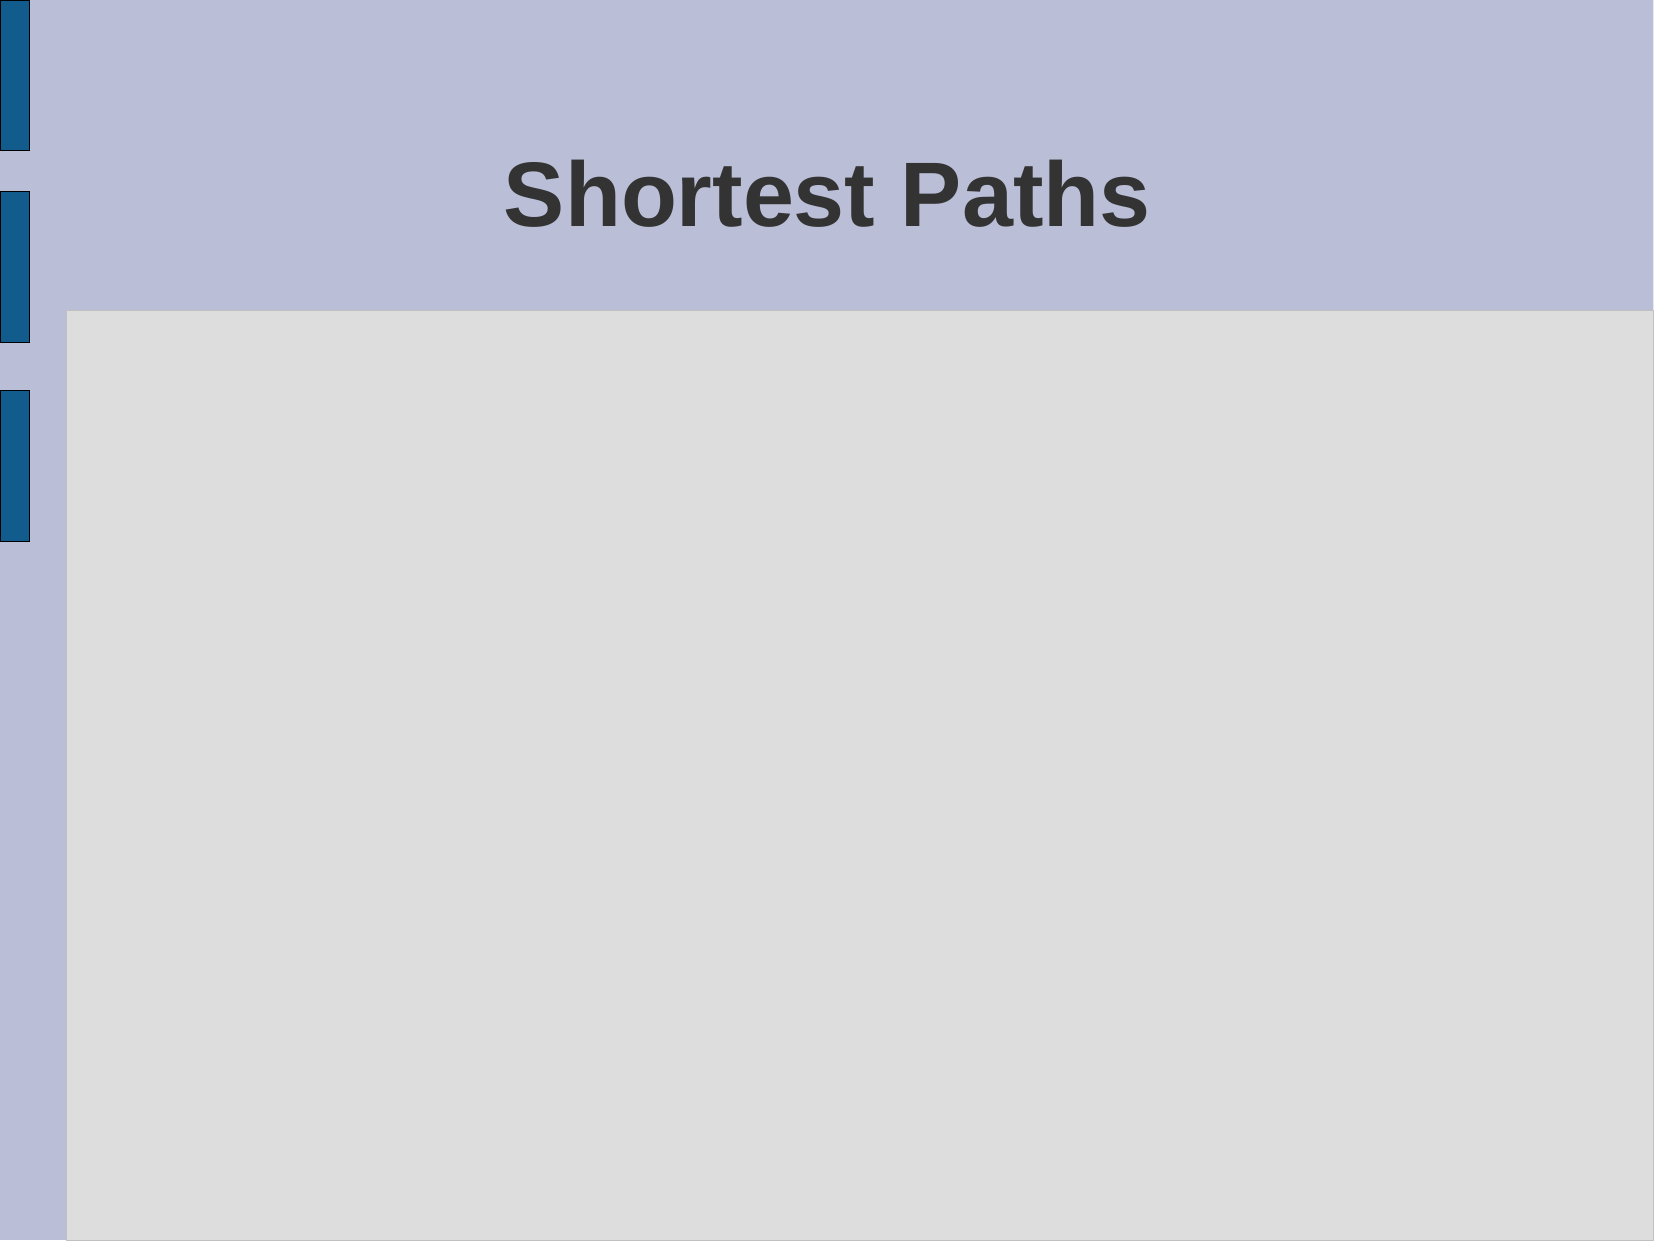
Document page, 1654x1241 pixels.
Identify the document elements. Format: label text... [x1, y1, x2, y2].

title Shortest Paths [121, 91, 1534, 299]
